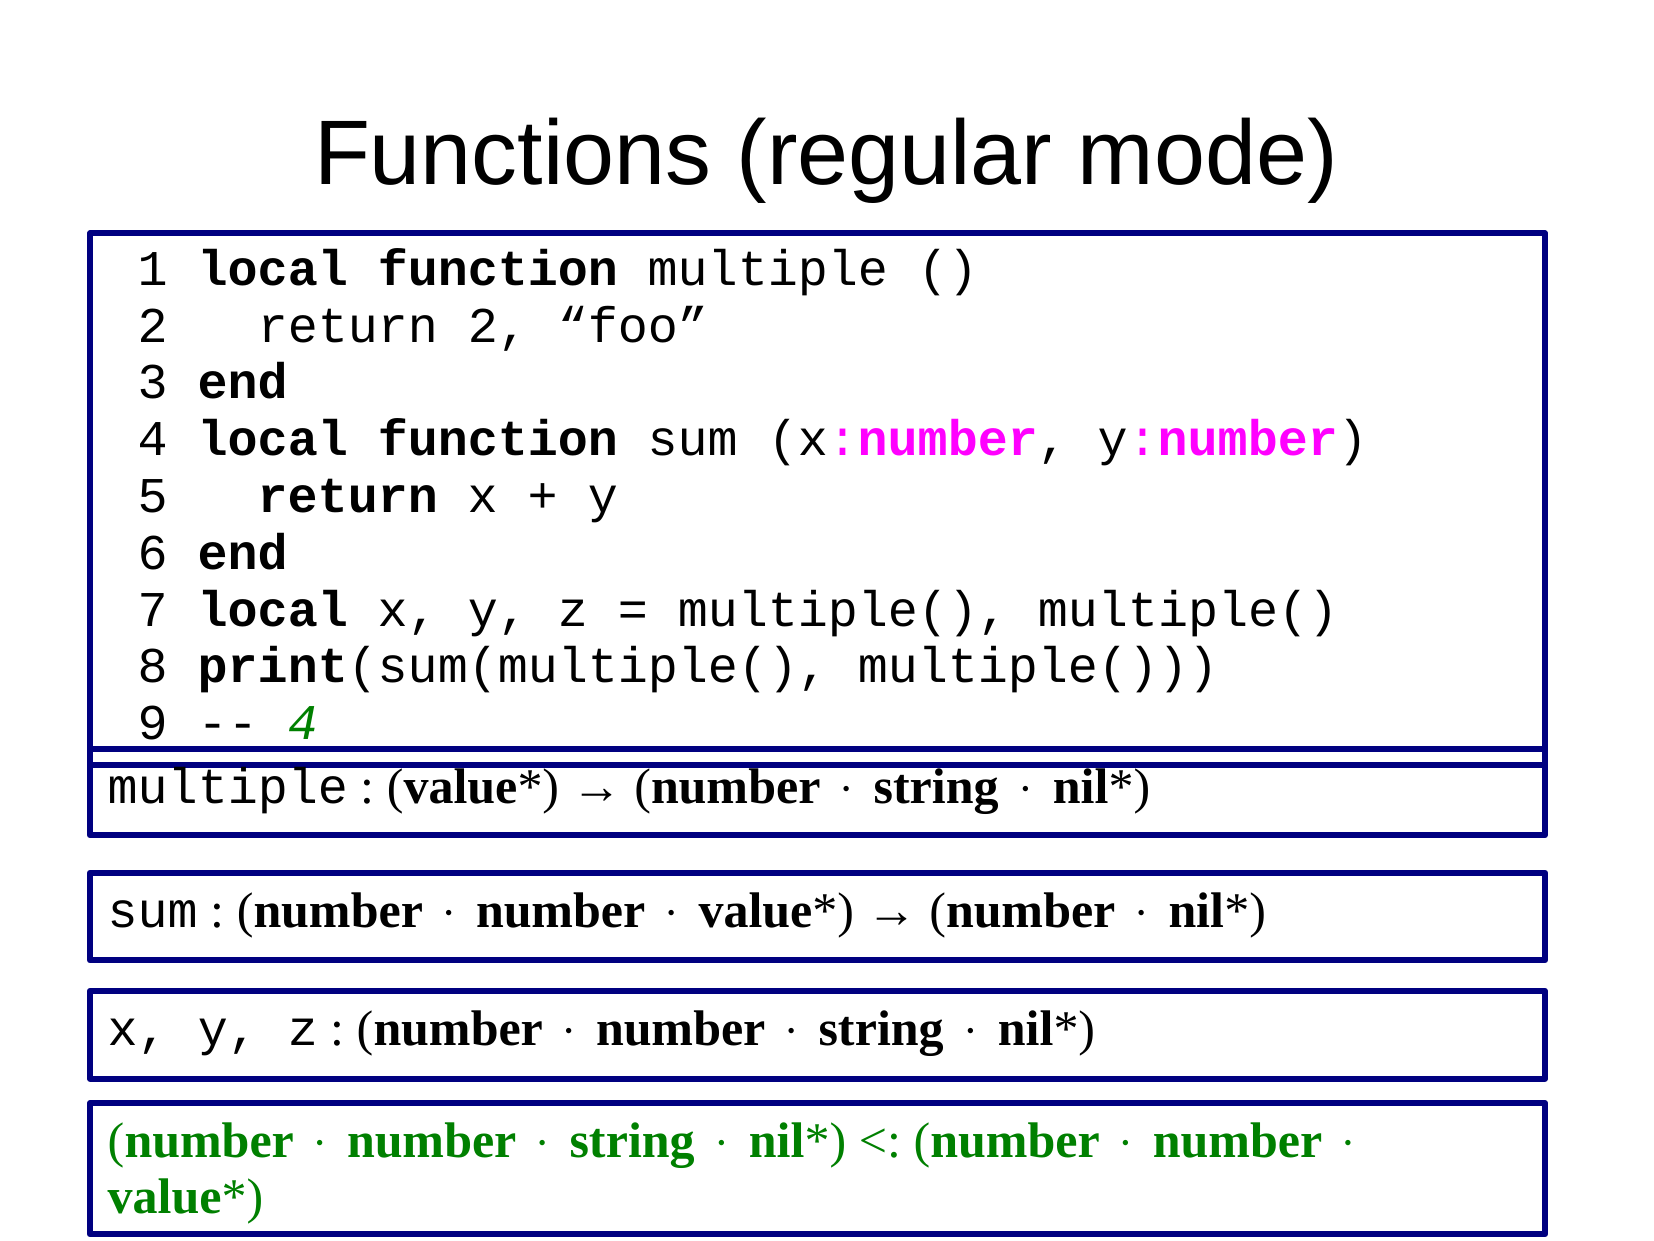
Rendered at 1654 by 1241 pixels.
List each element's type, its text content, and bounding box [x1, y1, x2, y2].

text_box sum : (number × number × value*) → (number × nil*) [90, 872, 1546, 961]
text_box (number × number × string × nil*) <: (number × number × value*) [90, 1103, 1546, 1191]
text_box 1 local function multiple () 2 return 2, “foo” 3 end 4 local function sum (x:number, y:number) 5 return x + y 6 end 7 local x, y, z = multiple(), multiple() 8 print(sum(multiple(), multiple())) 9 -- 4 [90, 233, 1546, 705]
text_box multiple : (value*) → (number × string × nil*) [90, 748, 1546, 836]
text_box x, y, z : (number × number × string × nil*) [90, 990, 1546, 1079]
title Functions (regular mode) [82, 49, 1571, 257]
